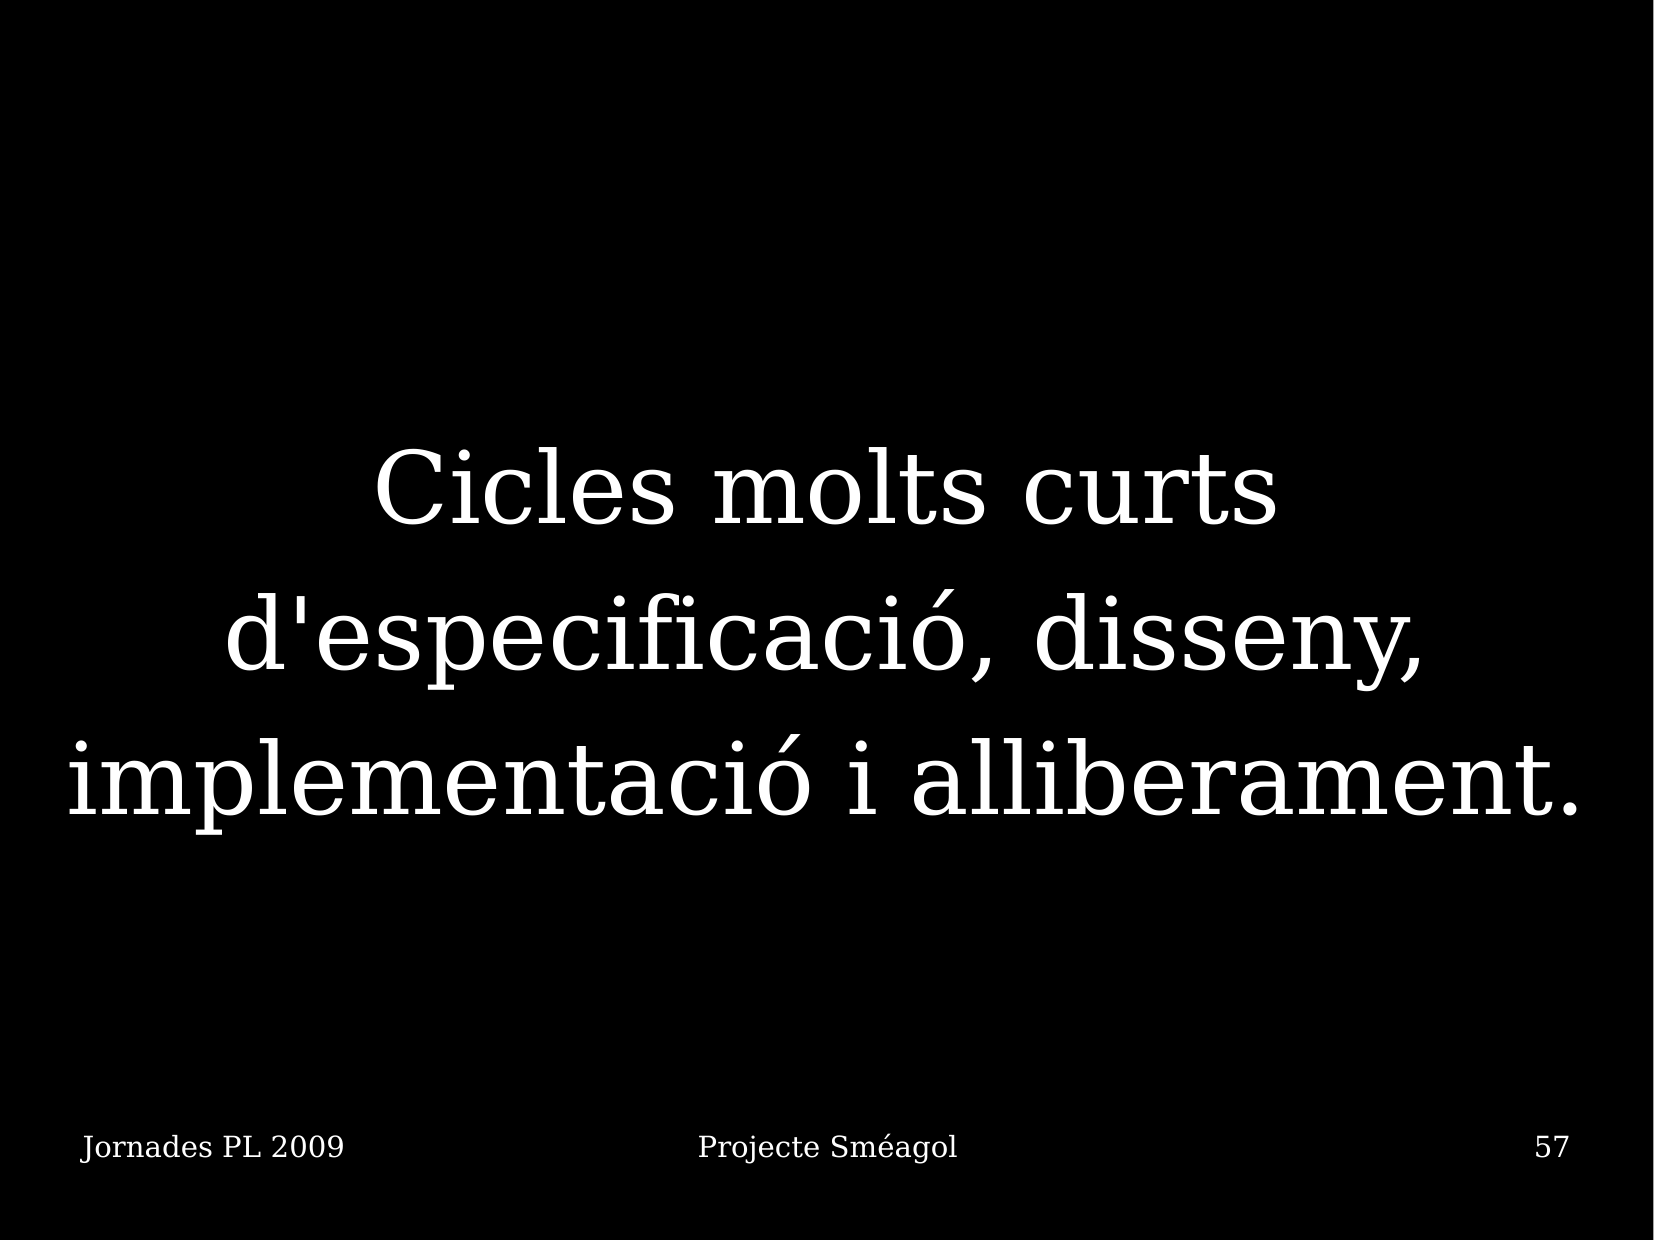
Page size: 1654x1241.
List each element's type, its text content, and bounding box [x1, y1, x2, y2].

title Cicles molts curts d'especificació, disseny, implementació i alliberament. [59, 416, 1595, 824]
